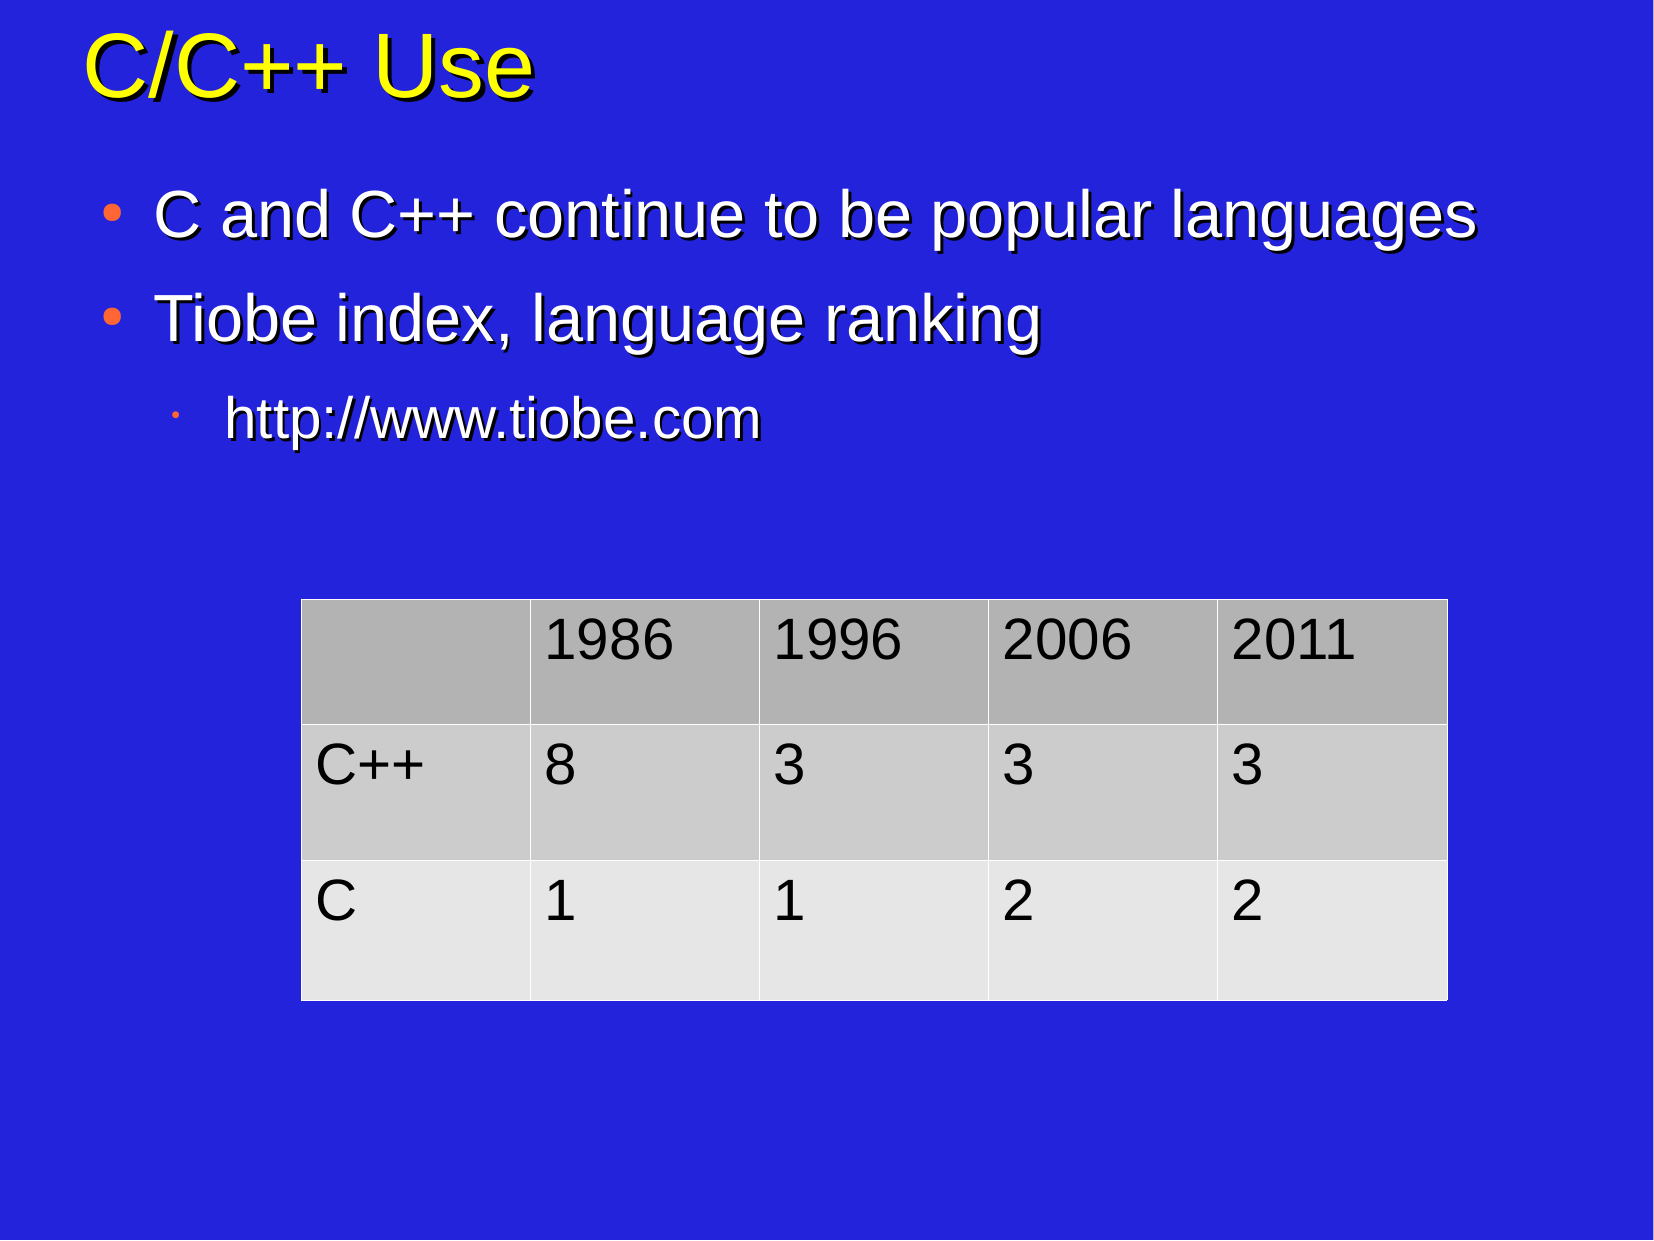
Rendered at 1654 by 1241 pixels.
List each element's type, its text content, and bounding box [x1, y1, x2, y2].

table_header 1986 [531, 600, 759, 724]
table_header 2011 [1218, 600, 1447, 724]
table_cell 2 [1218, 861, 1447, 1000]
table_cell C [302, 861, 530, 1000]
table_header 2006 [989, 600, 1217, 724]
table_cell 1 [760, 861, 988, 1000]
table_cell 1 [531, 861, 759, 1000]
table_header 1996 [760, 600, 988, 724]
table_cell 3 [760, 725, 988, 860]
list C and C++ continue to be popular languages Tiobe index, language ranking http://www.tiobe.com [82, 177, 1571, 1182]
table_cell 3 [1218, 725, 1447, 860]
table_cell C++ [302, 725, 530, 860]
table_header [302, 600, 530, 724]
table_cell 3 [989, 725, 1217, 860]
table_cell 8 [531, 725, 759, 860]
table_cell 2 [989, 861, 1217, 1000]
title C/C++ Use [82, 2, 1571, 130]
